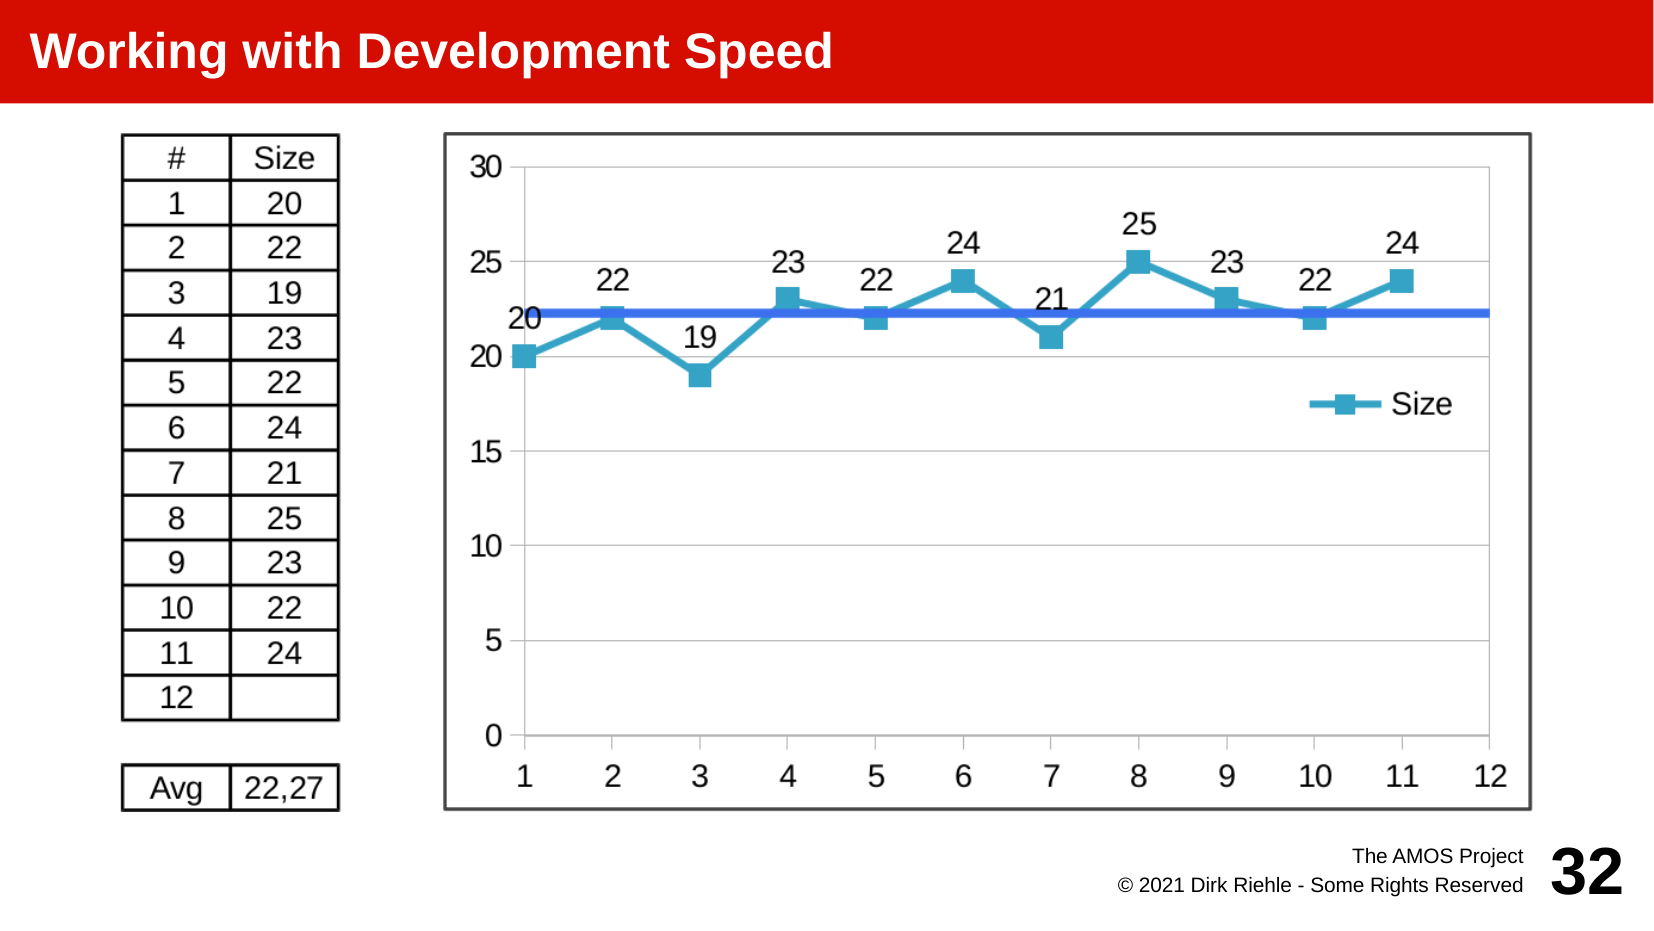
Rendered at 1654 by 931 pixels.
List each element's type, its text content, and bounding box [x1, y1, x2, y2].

picture [120, 132, 1533, 813]
title Working with Development Speed [0, 0, 1654, 104]
